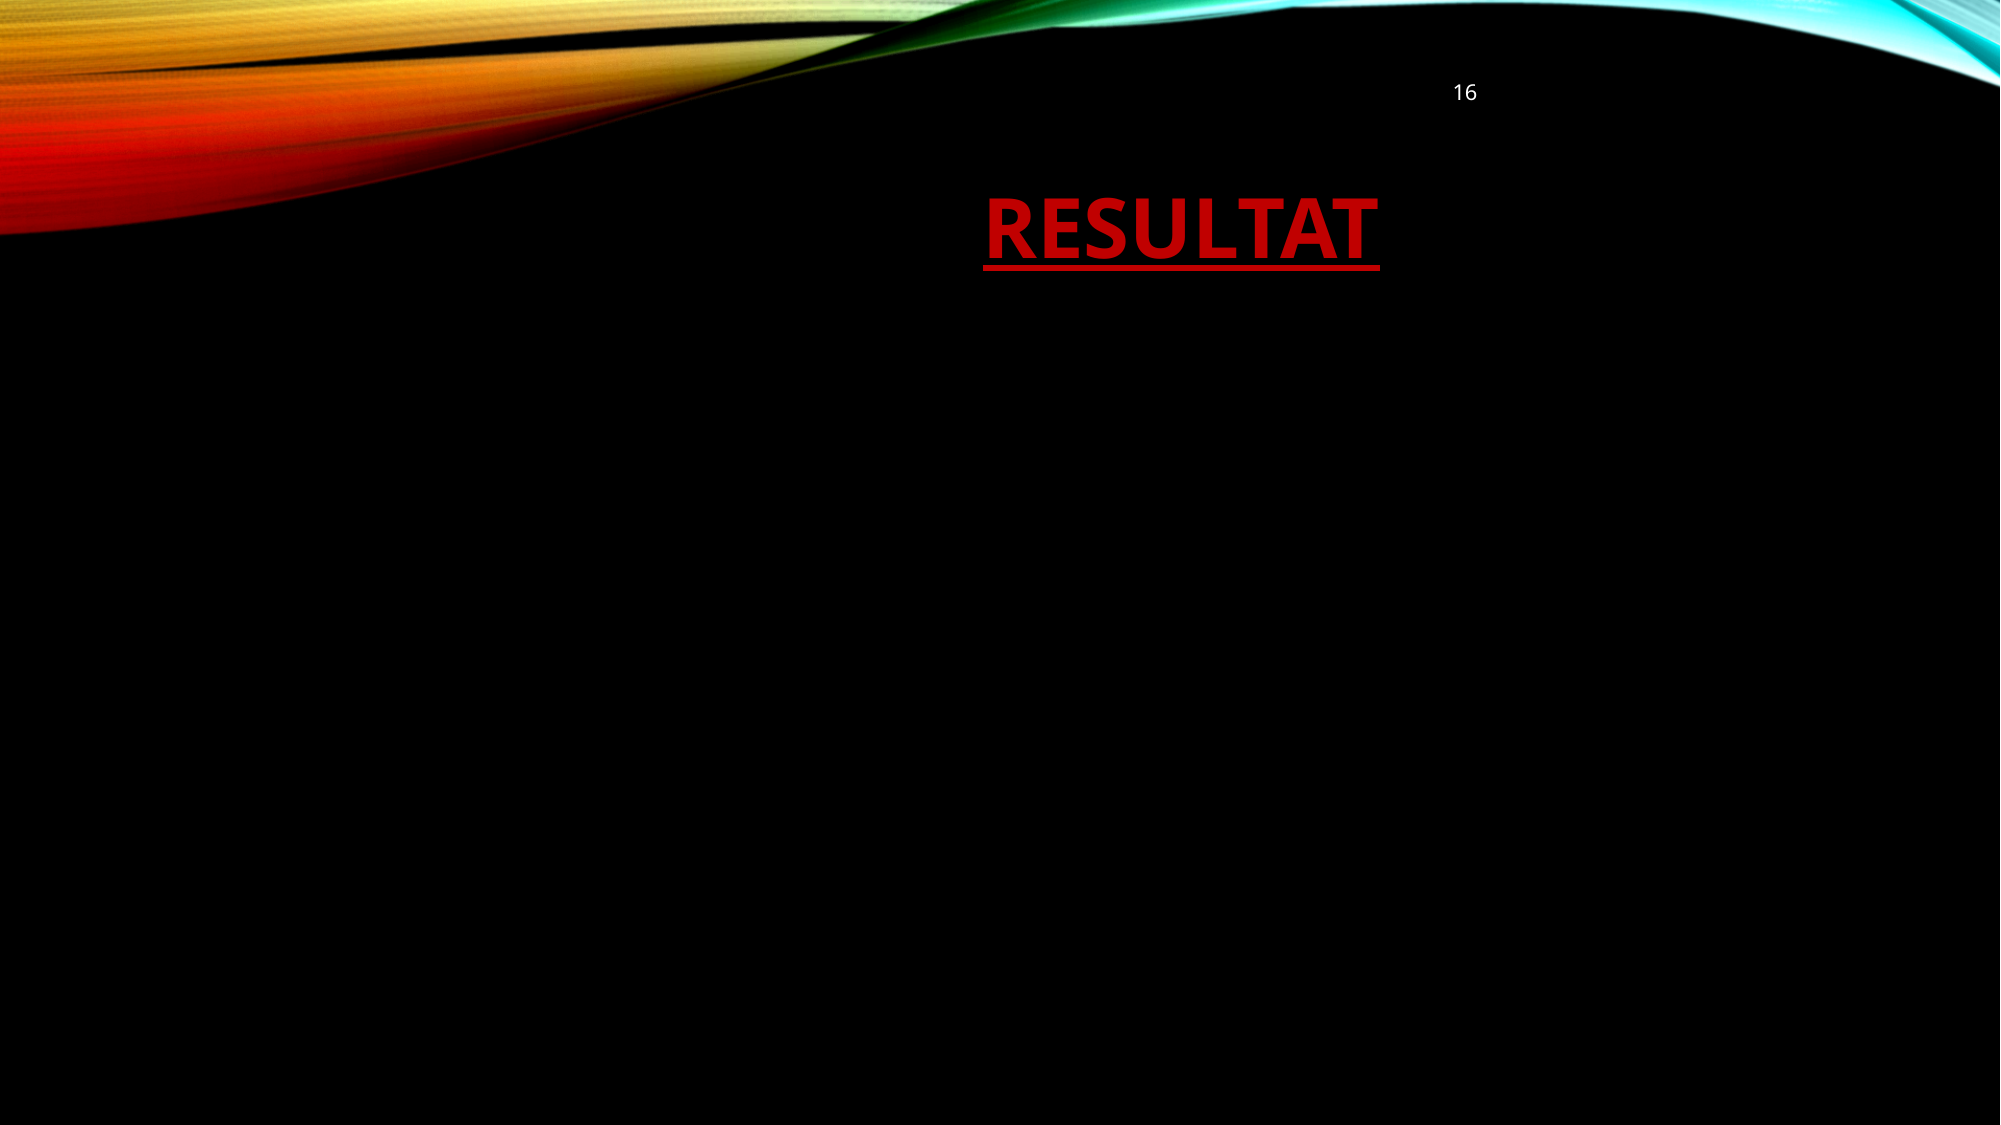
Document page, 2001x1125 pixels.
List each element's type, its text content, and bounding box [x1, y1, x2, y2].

title RESULTAT [474, 125, 1888, 338]
text_box [1437, 62, 1888, 123]
